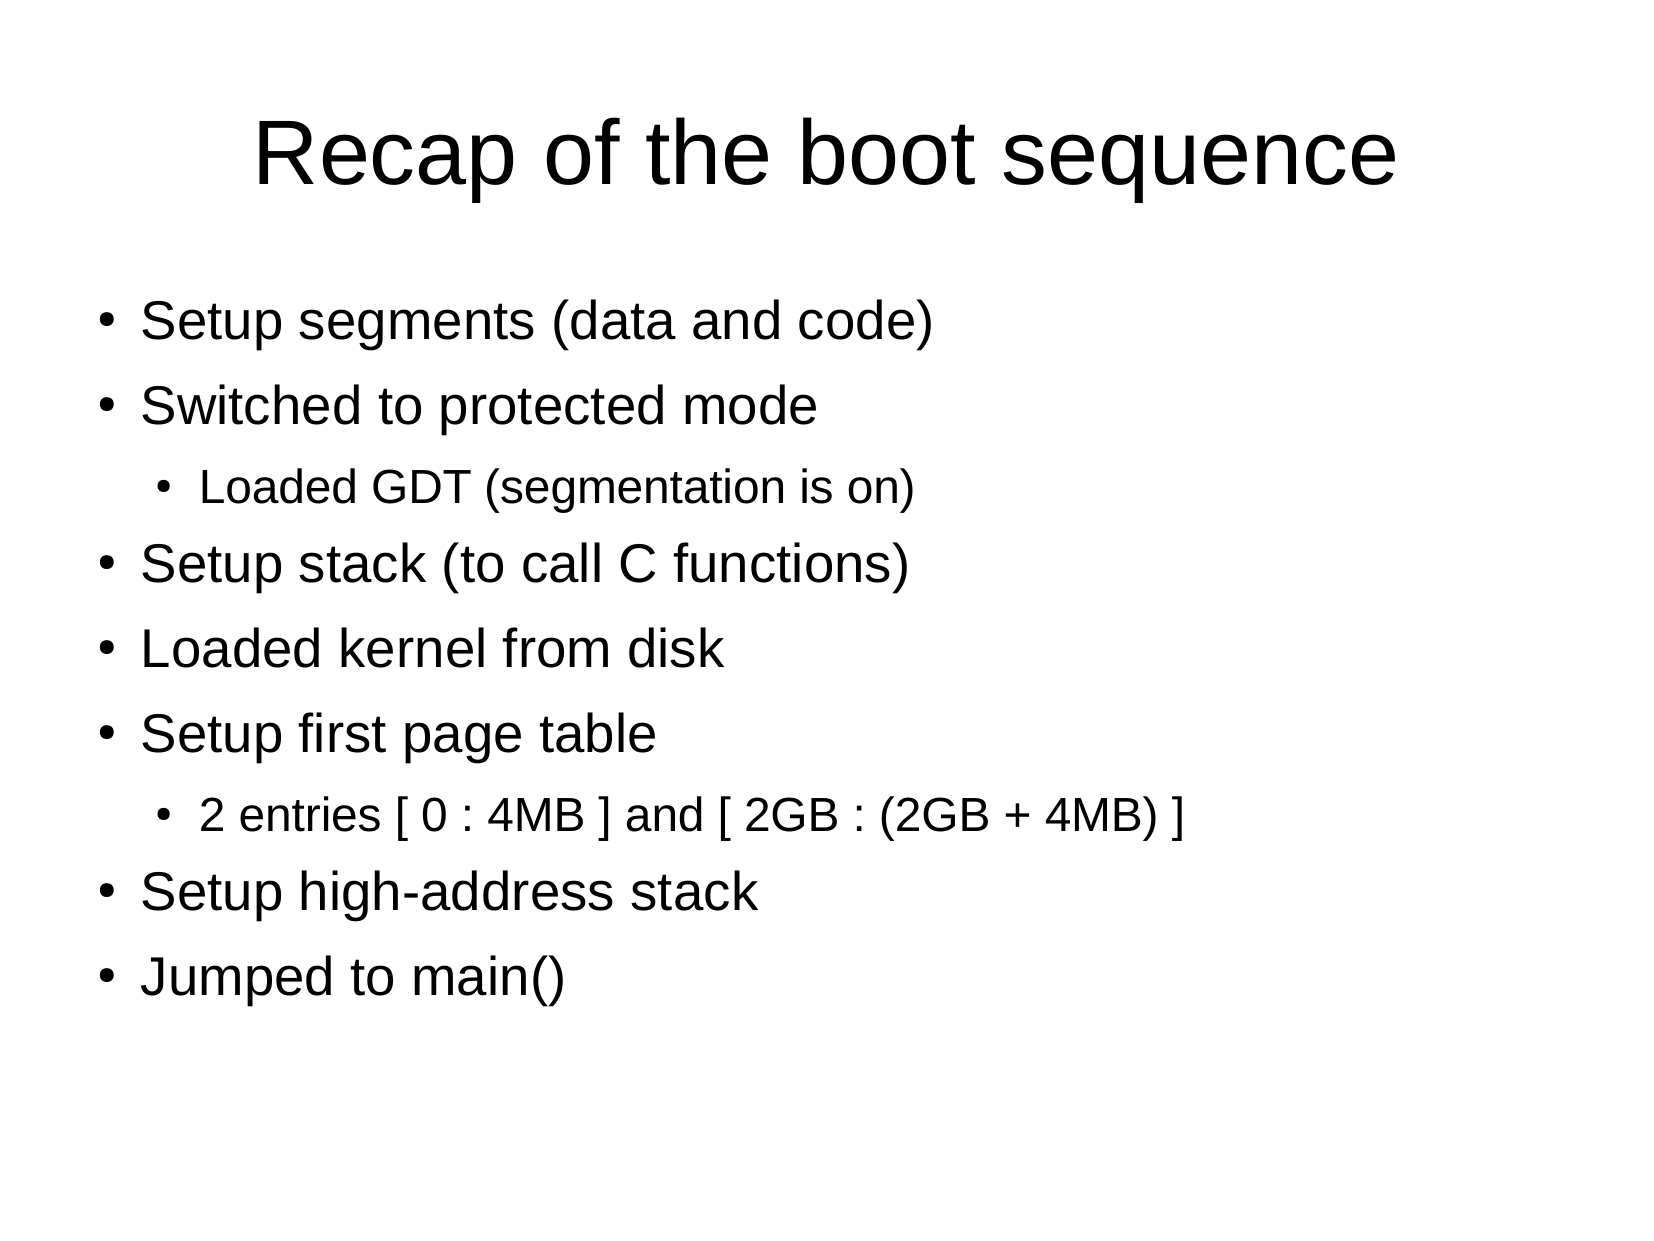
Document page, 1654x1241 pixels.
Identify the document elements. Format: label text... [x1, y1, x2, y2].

title Recap of the boot sequence [82, 49, 1571, 257]
list Setup segments (data and code) Switched to protected mode Loaded GDT (segmentation is on) Setup stack (to call C functions) Loaded kernel from disk Setup first page table 2 entries [ 0 : 4MB ] and [ 2GB : (2GB + 4MB) ] Setup high-address stack Jumped to main() [82, 290, 1571, 1010]
